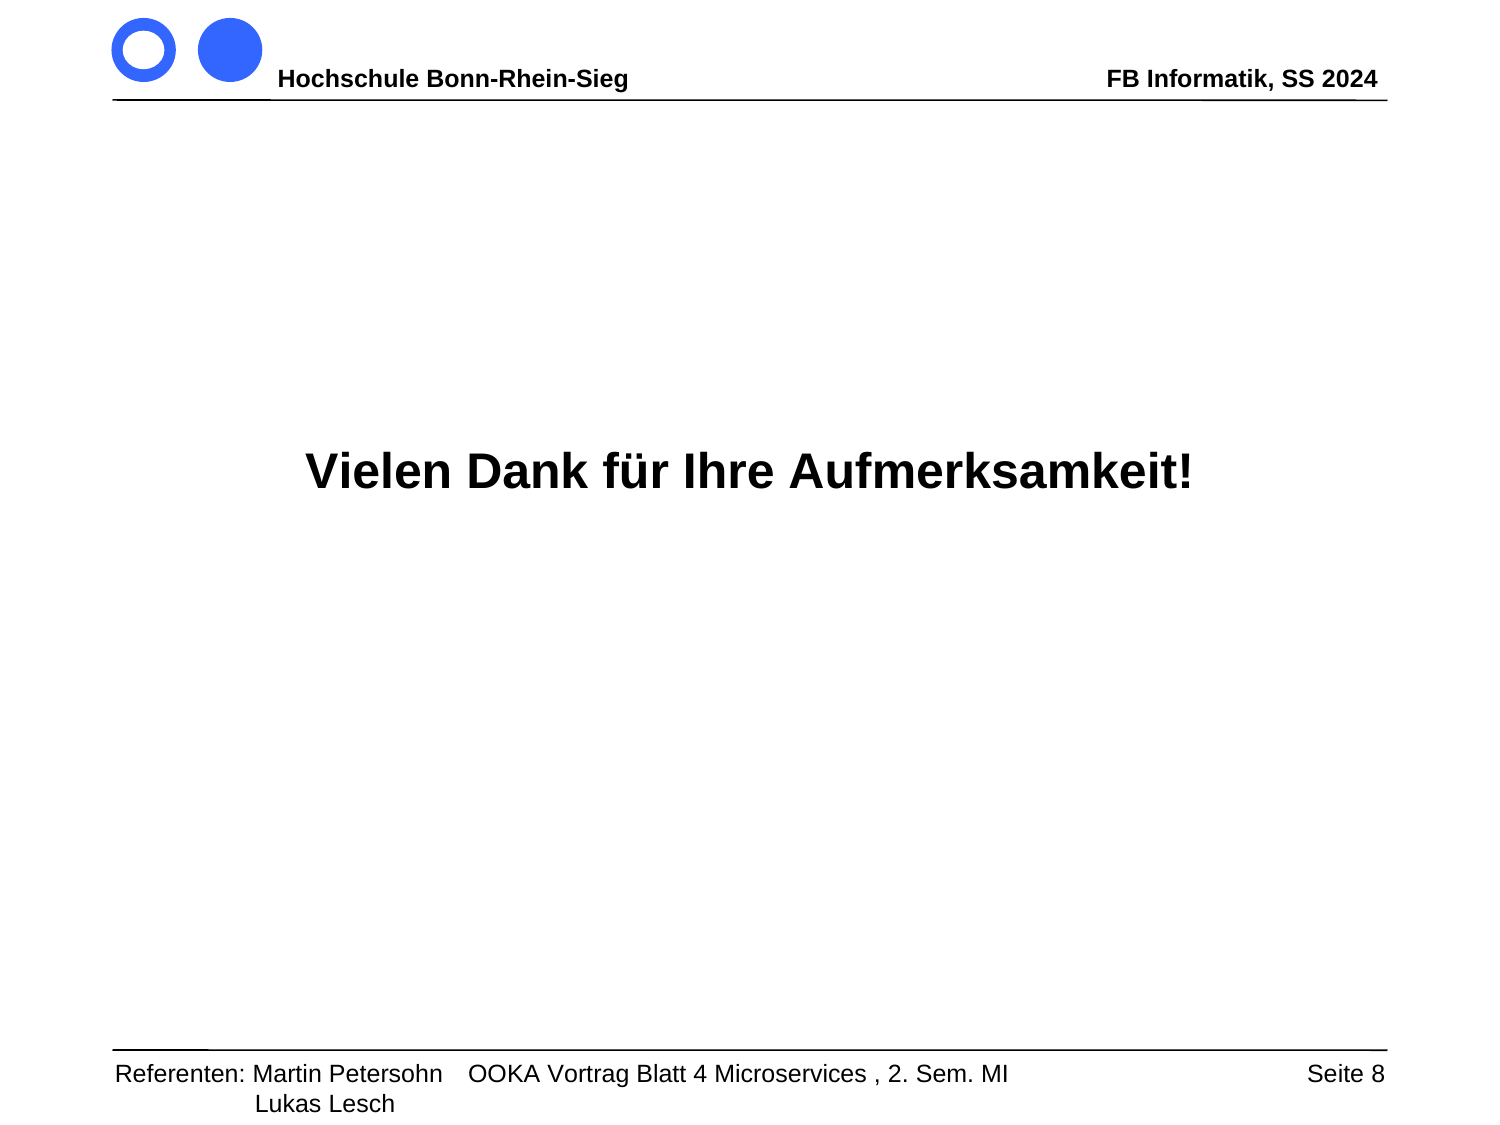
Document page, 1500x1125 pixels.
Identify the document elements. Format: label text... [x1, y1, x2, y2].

text_box Vielen Dank für Ihre Aufmerksamkeit! [112, 374, 1388, 563]
